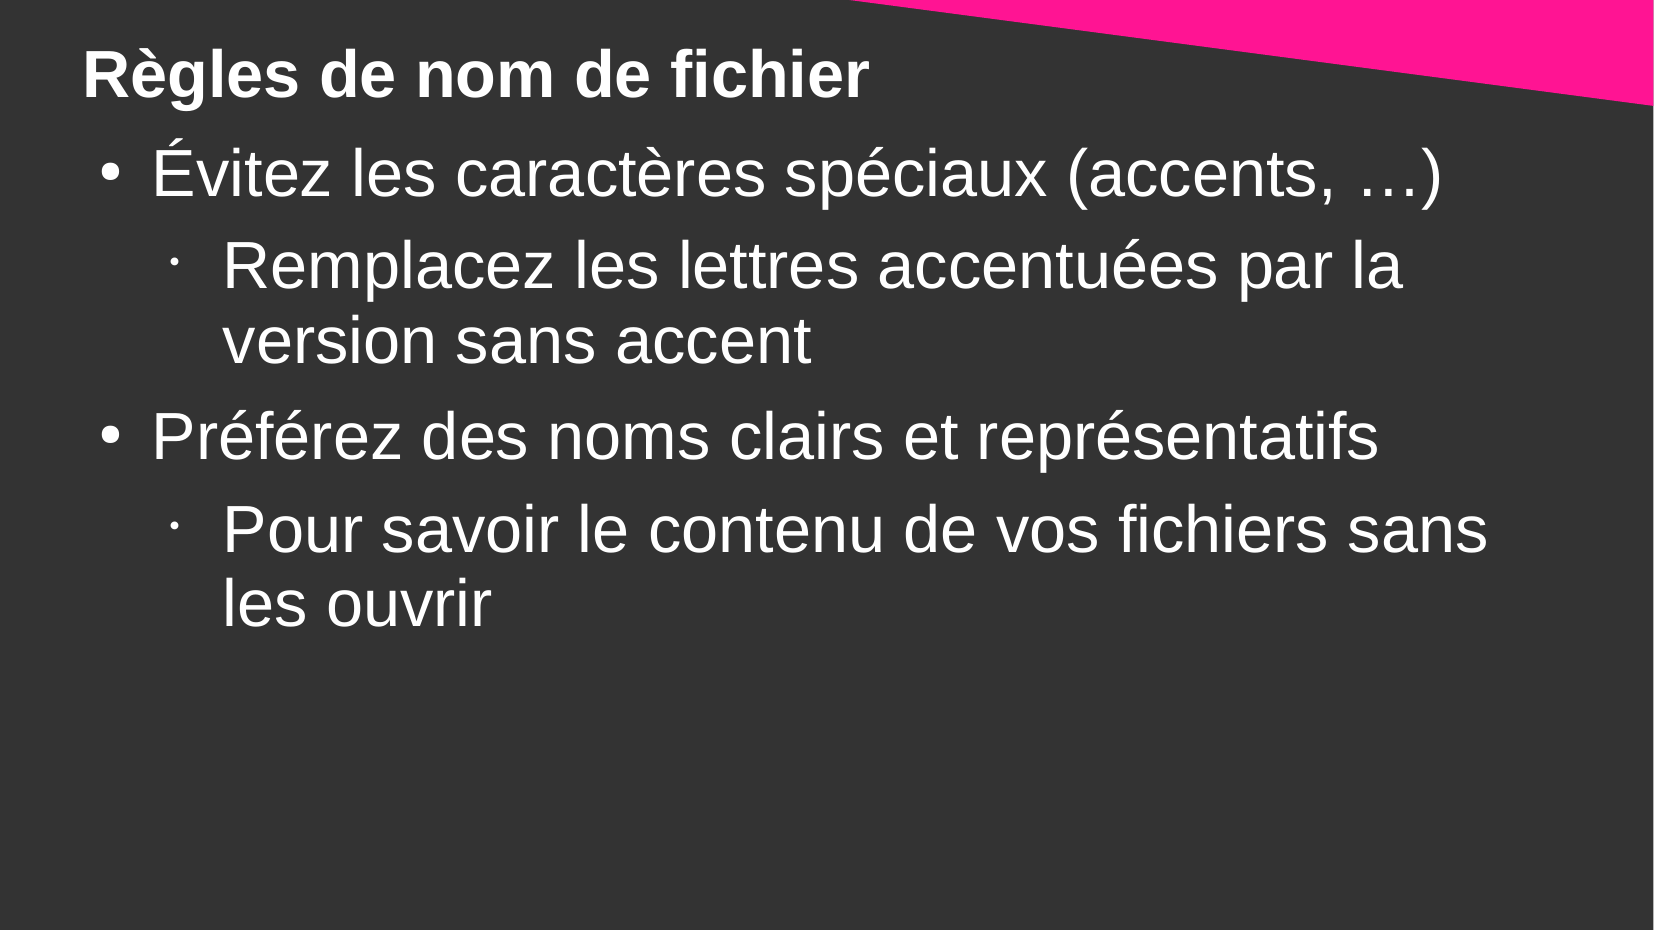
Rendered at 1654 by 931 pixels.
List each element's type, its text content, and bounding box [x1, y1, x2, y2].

text_box [849, 0, 1654, 106]
title Règles de nom de fichier [82, 37, 1571, 122]
list Évitez les caractères spéciaux (accents, …) Remplacez les lettres accentuées par la version sans accent Préférez des noms clairs et représentatifs Pour savoir le contenu de vos fichiers sans les ouvrir [80, 135, 1560, 886]
